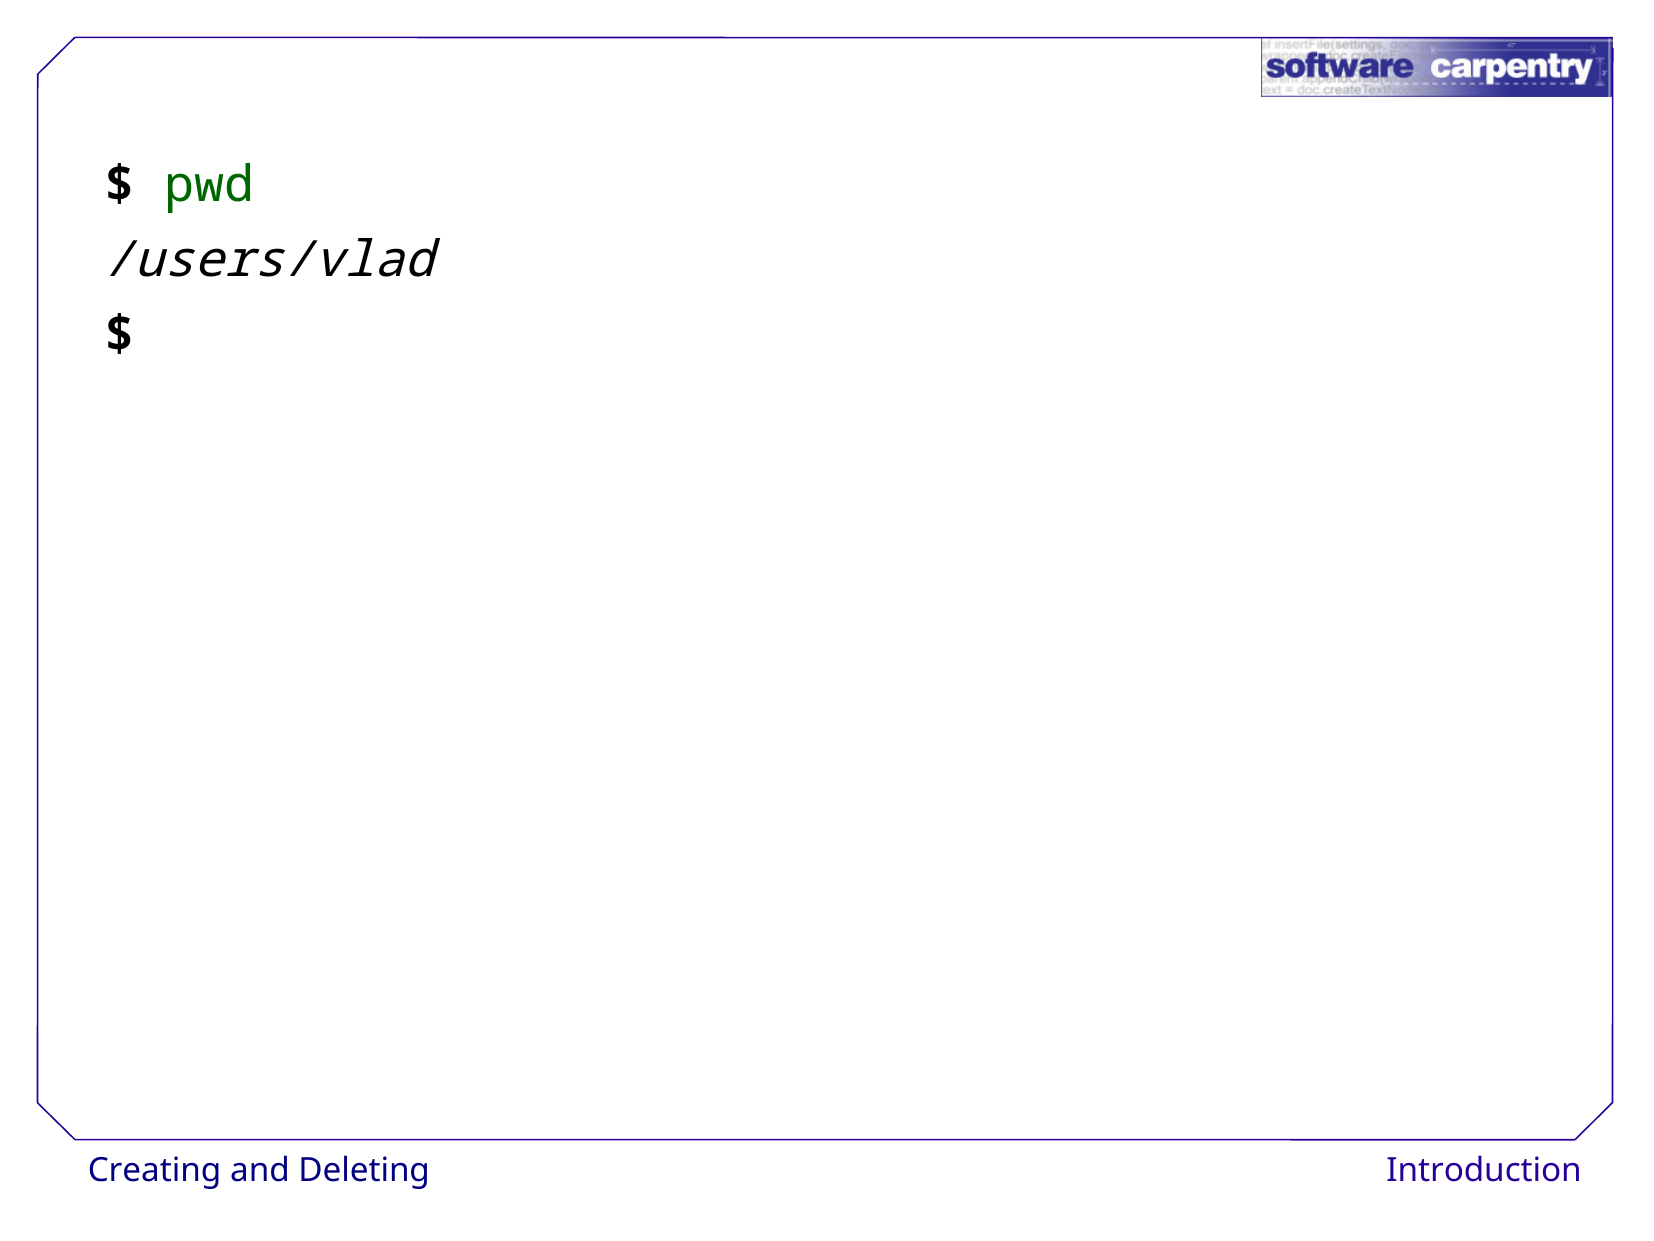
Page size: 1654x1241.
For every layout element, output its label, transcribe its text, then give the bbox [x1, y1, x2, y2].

picture [1261, 39, 1613, 97]
text_box $ pwd /users/vlad $ [89, 128, 1512, 1037]
